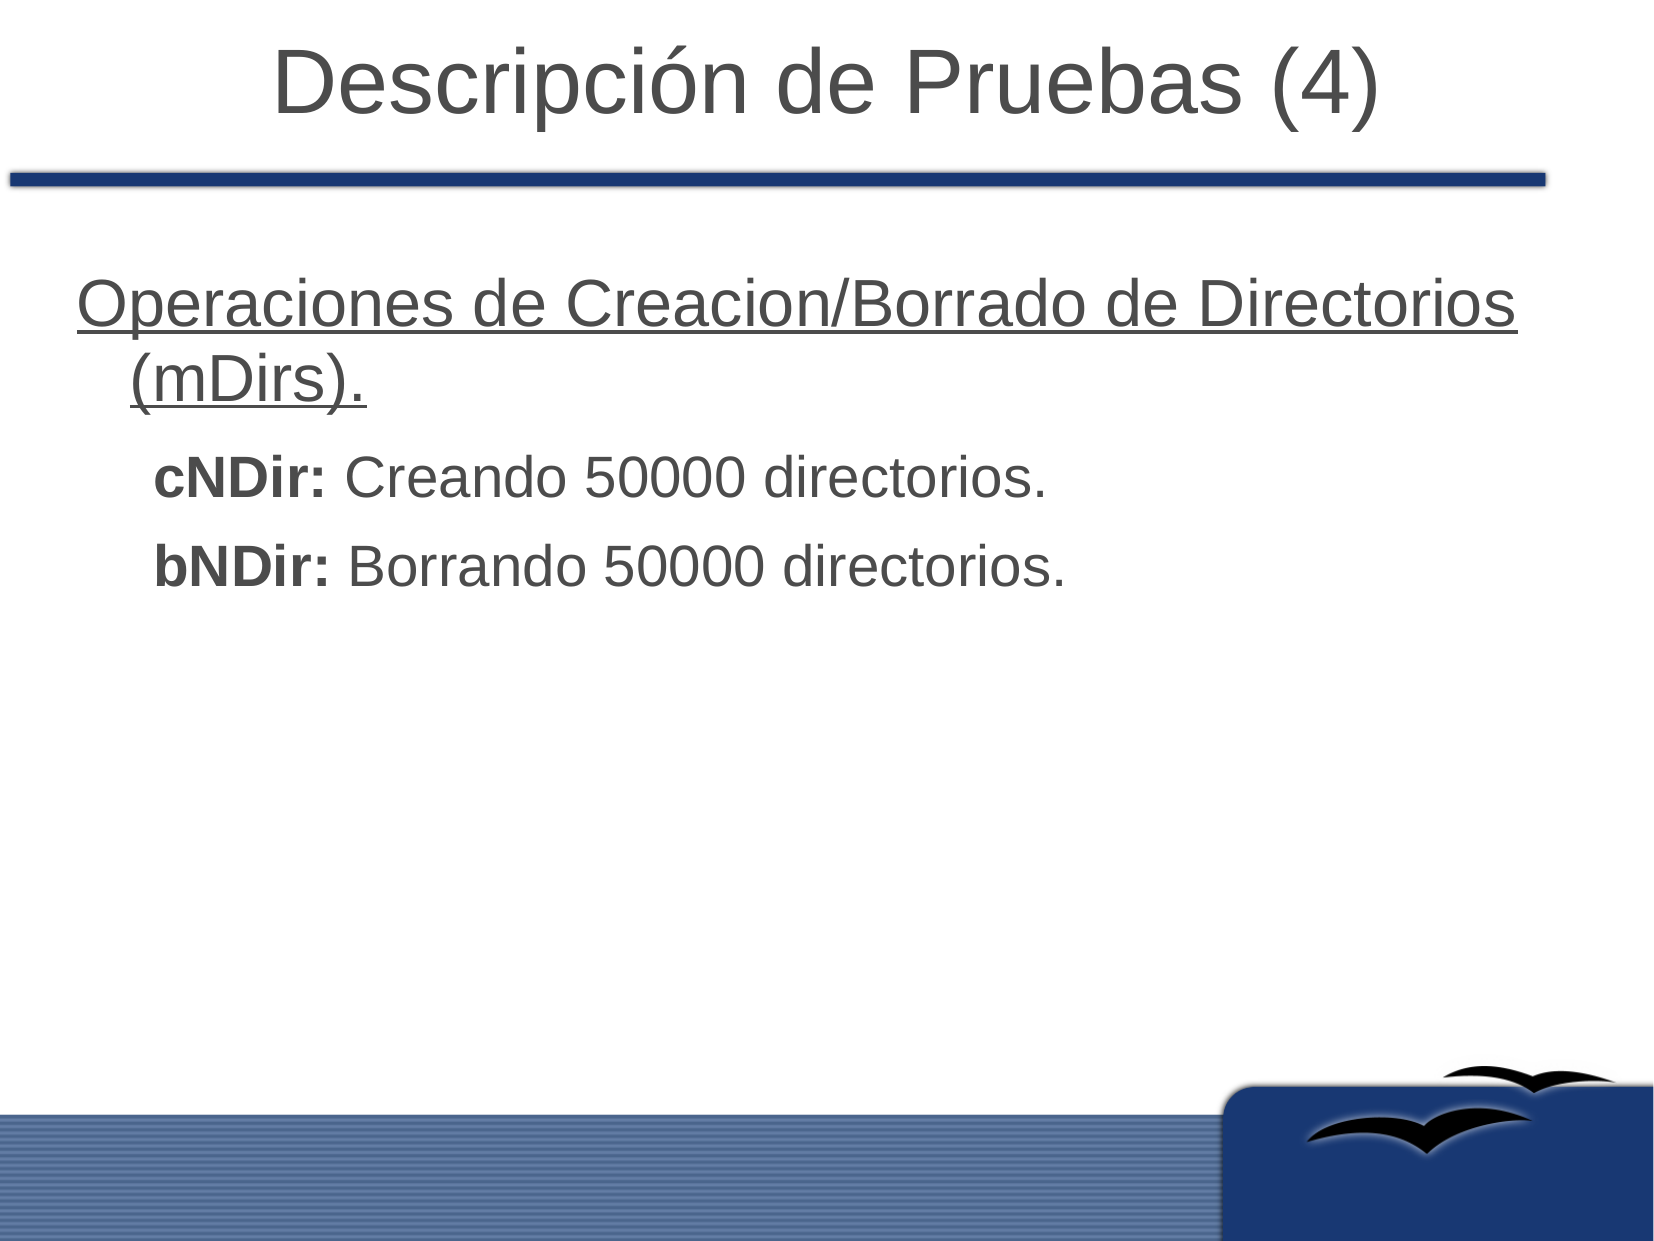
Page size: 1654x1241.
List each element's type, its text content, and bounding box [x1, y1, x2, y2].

title Descripción de Pruebas (4) [121, 0, 1534, 164]
picture [0, 0, 1654, 1241]
list Operaciones de Creacion/Borrado de Directorios (mDirs). cNDir: Creando 50000 directorios. bNDir: Borrando 50000 directorios. [59, 265, 1595, 1048]
